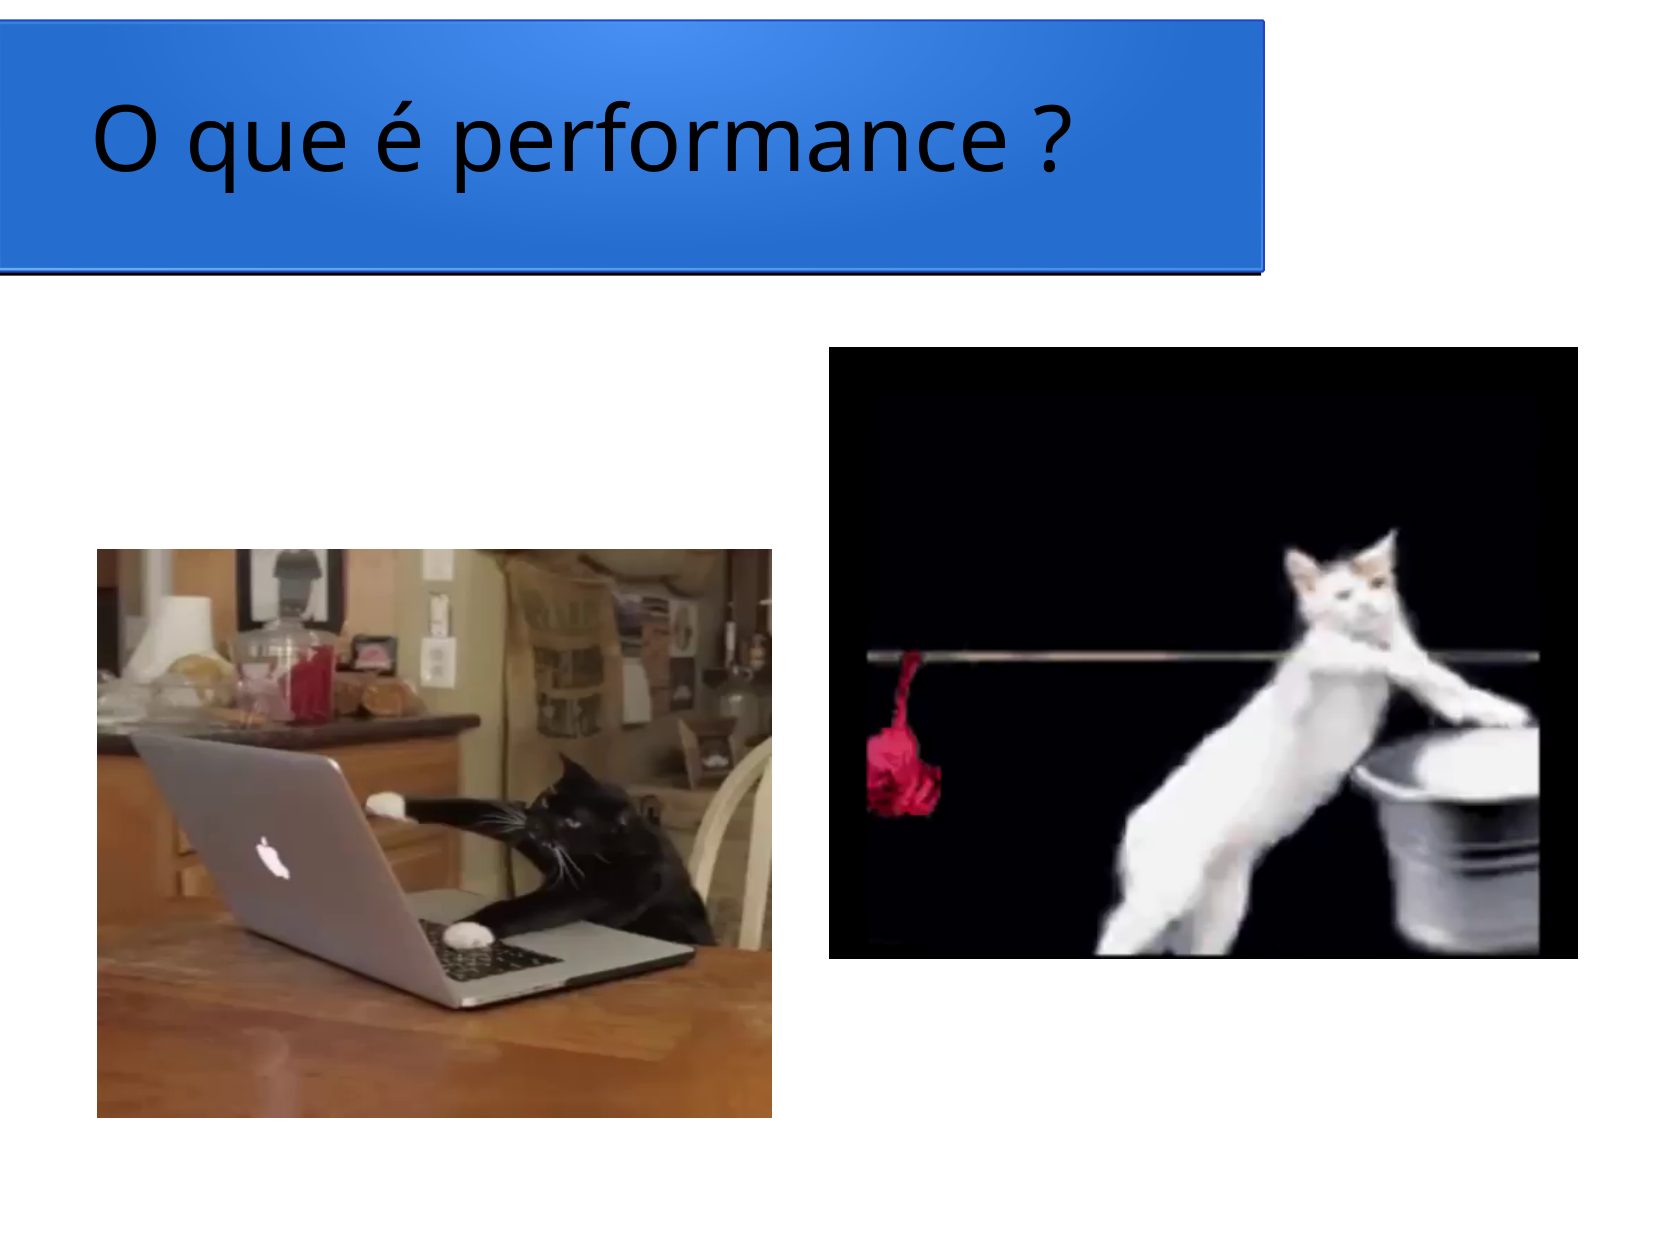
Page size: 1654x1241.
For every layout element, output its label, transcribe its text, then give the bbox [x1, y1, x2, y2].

text_box [828, 346, 1579, 960]
text_box [45, 28, 1576, 298]
title O que é performance ? [90, 32, 1579, 241]
text_box [96, 548, 772, 1119]
